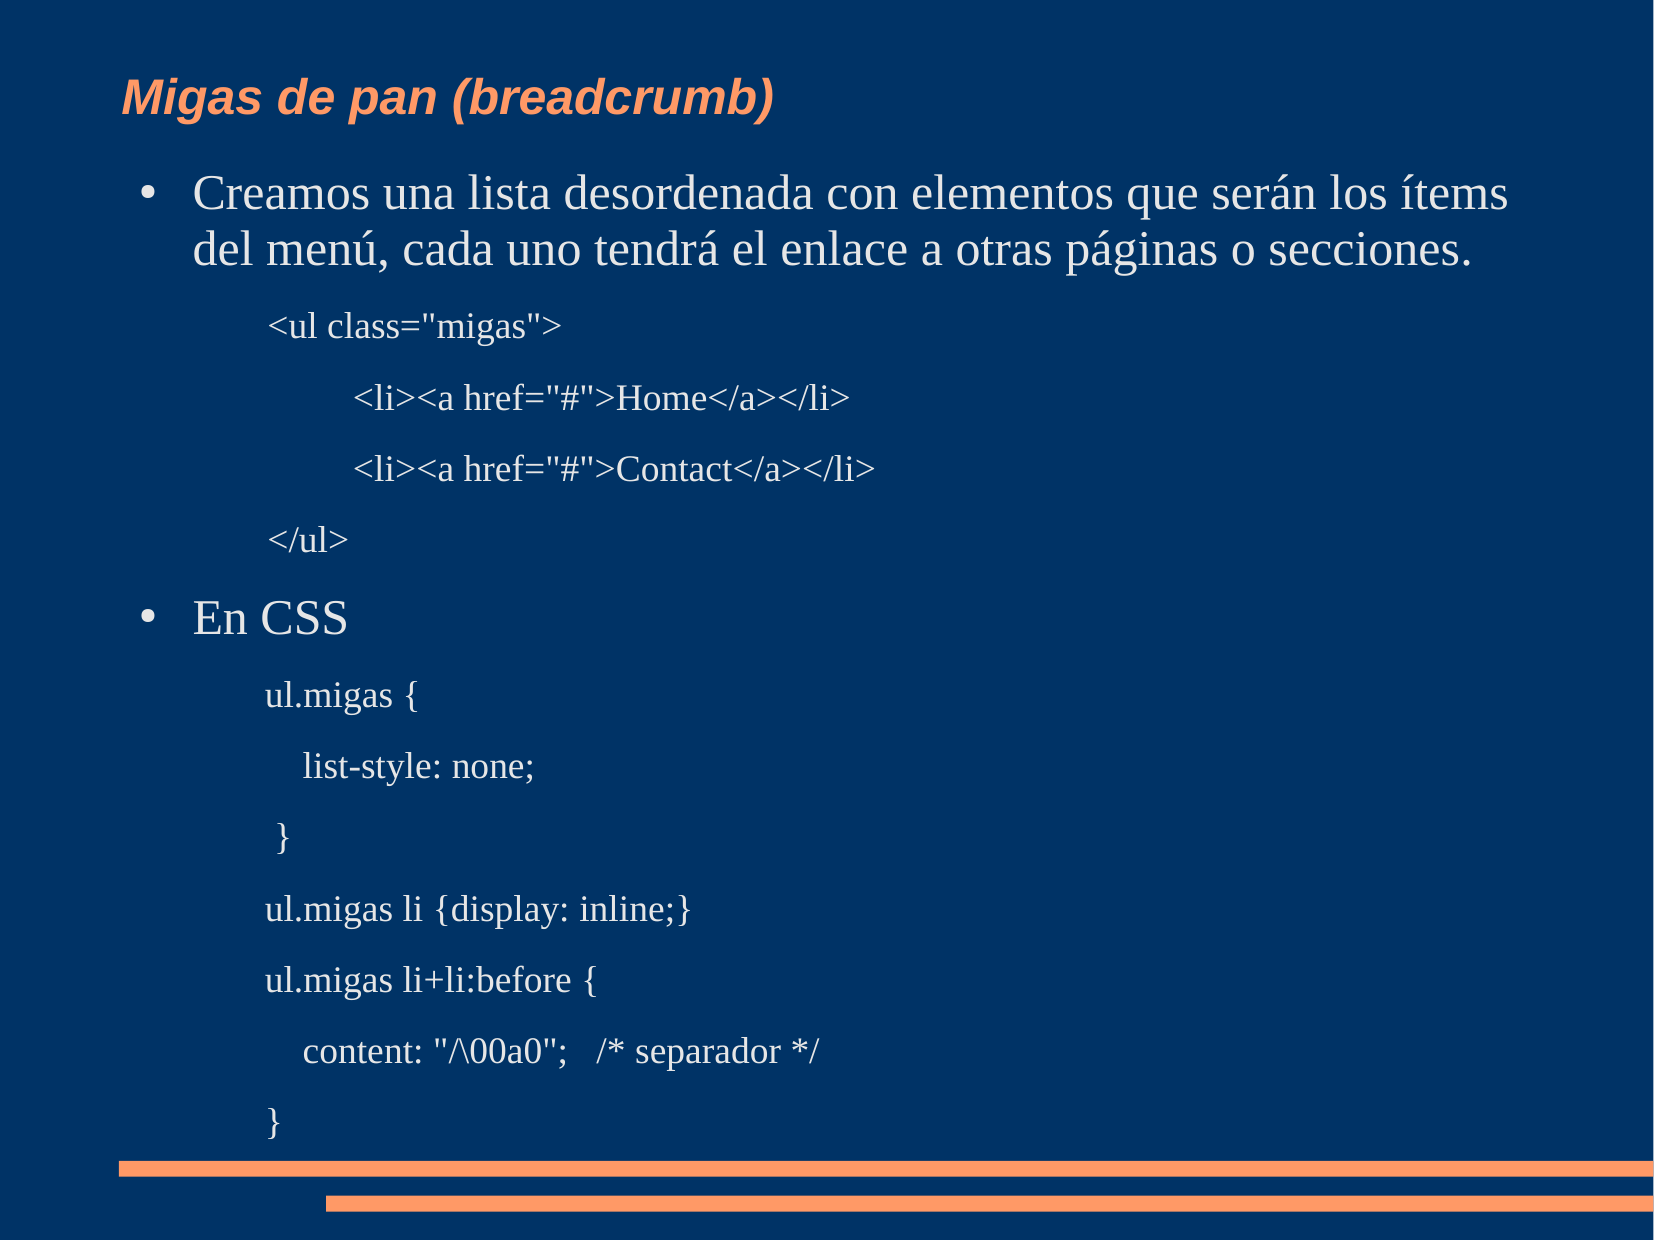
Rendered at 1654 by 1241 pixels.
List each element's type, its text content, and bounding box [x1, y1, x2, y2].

list Creamos una lista desordenada con elementos que serán los ítems del menú, cada uno tendrá el enlace a otras páginas o secciones. <ul class="migas"> <li><a href="#">Home</a></li> <li><a href="#">Contact</a></li> </ul> En CSS ul.migas { list-style: none; } ul.migas li {display: inline;} ul.migas li+li:before { content: "/\00a0"; /* separador */ } [121, 165, 1561, 1157]
title Migas de pan (breadcrumb) [121, 46, 1534, 148]
